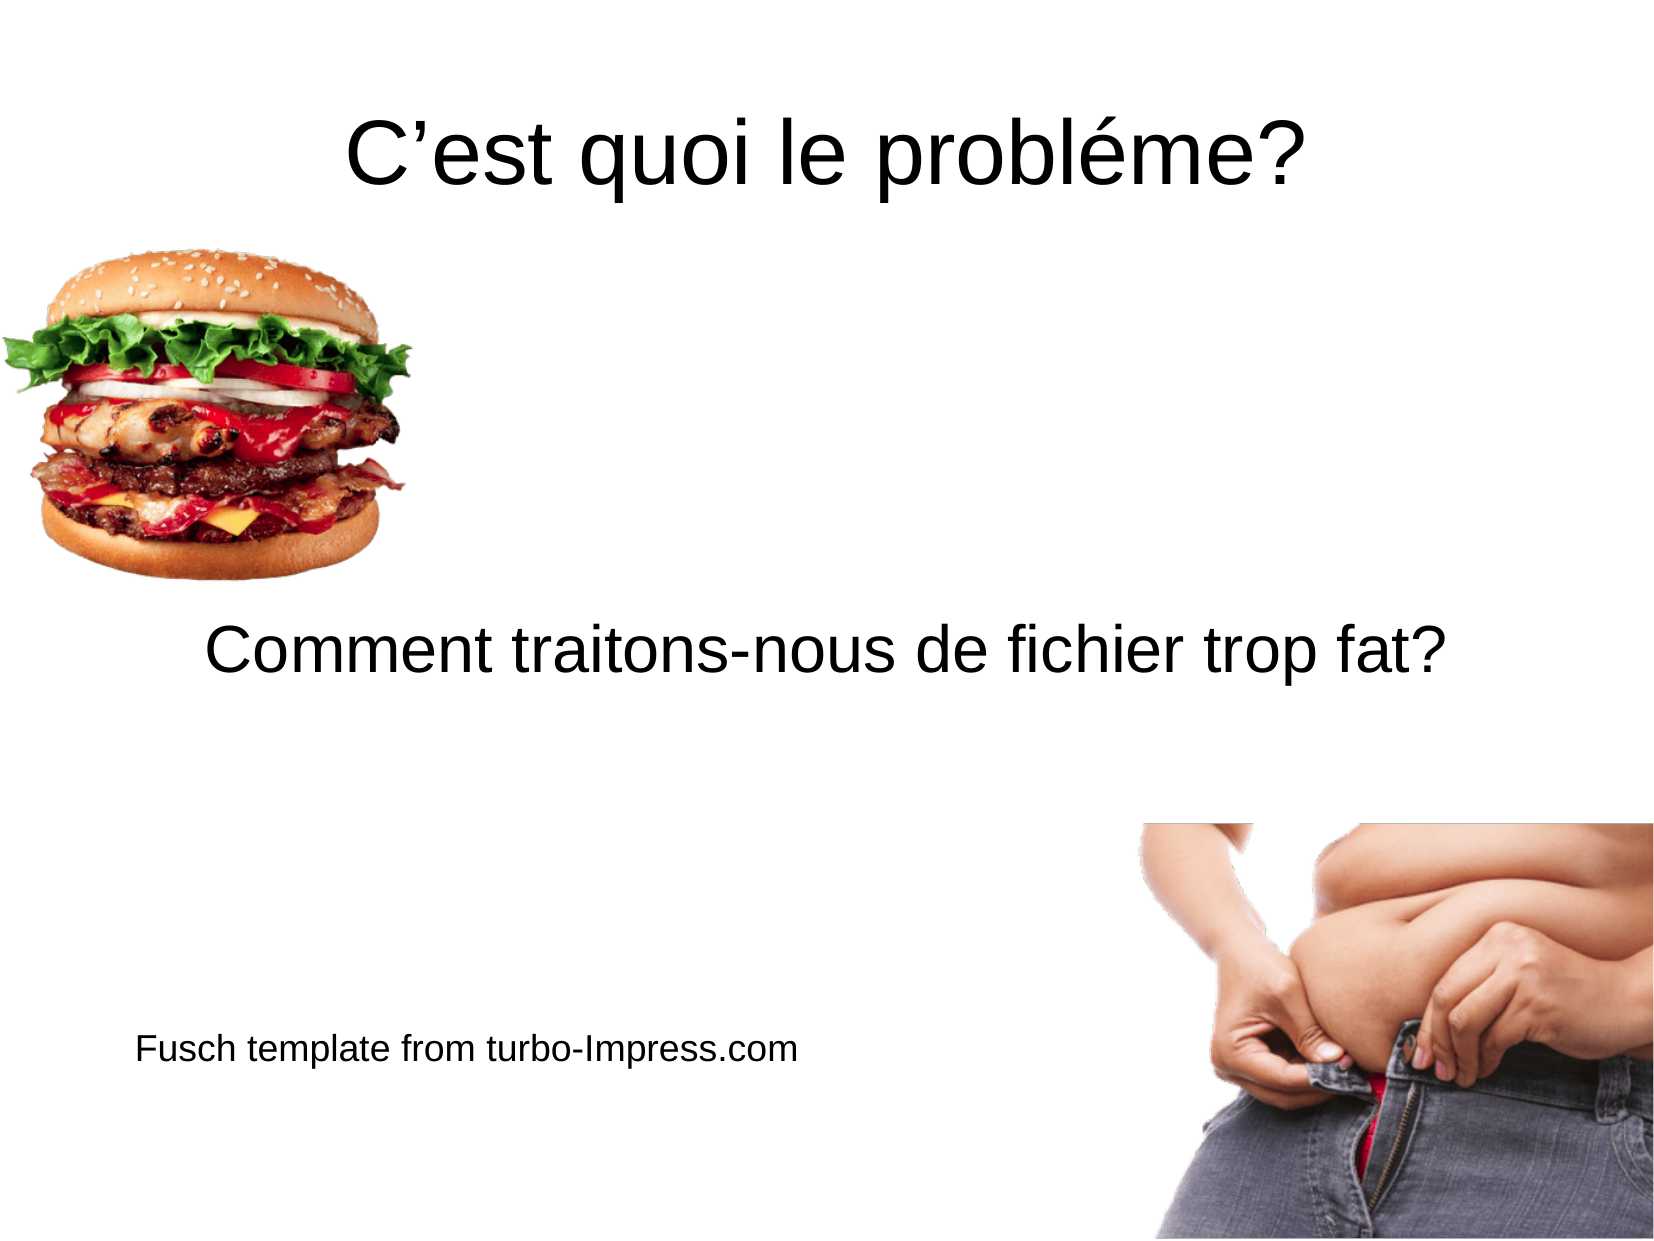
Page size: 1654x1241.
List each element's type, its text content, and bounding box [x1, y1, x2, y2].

text_box Fusch template from turbo-Impress.com [120, 1020, 961, 1081]
picture [0, 179, 451, 655]
title C’est quoi le probléme? [82, 49, 1571, 257]
picture [1028, 719, 1654, 1241]
subtitle Comment traitons-nous de fichier trop fat? [82, 290, 1571, 1010]
